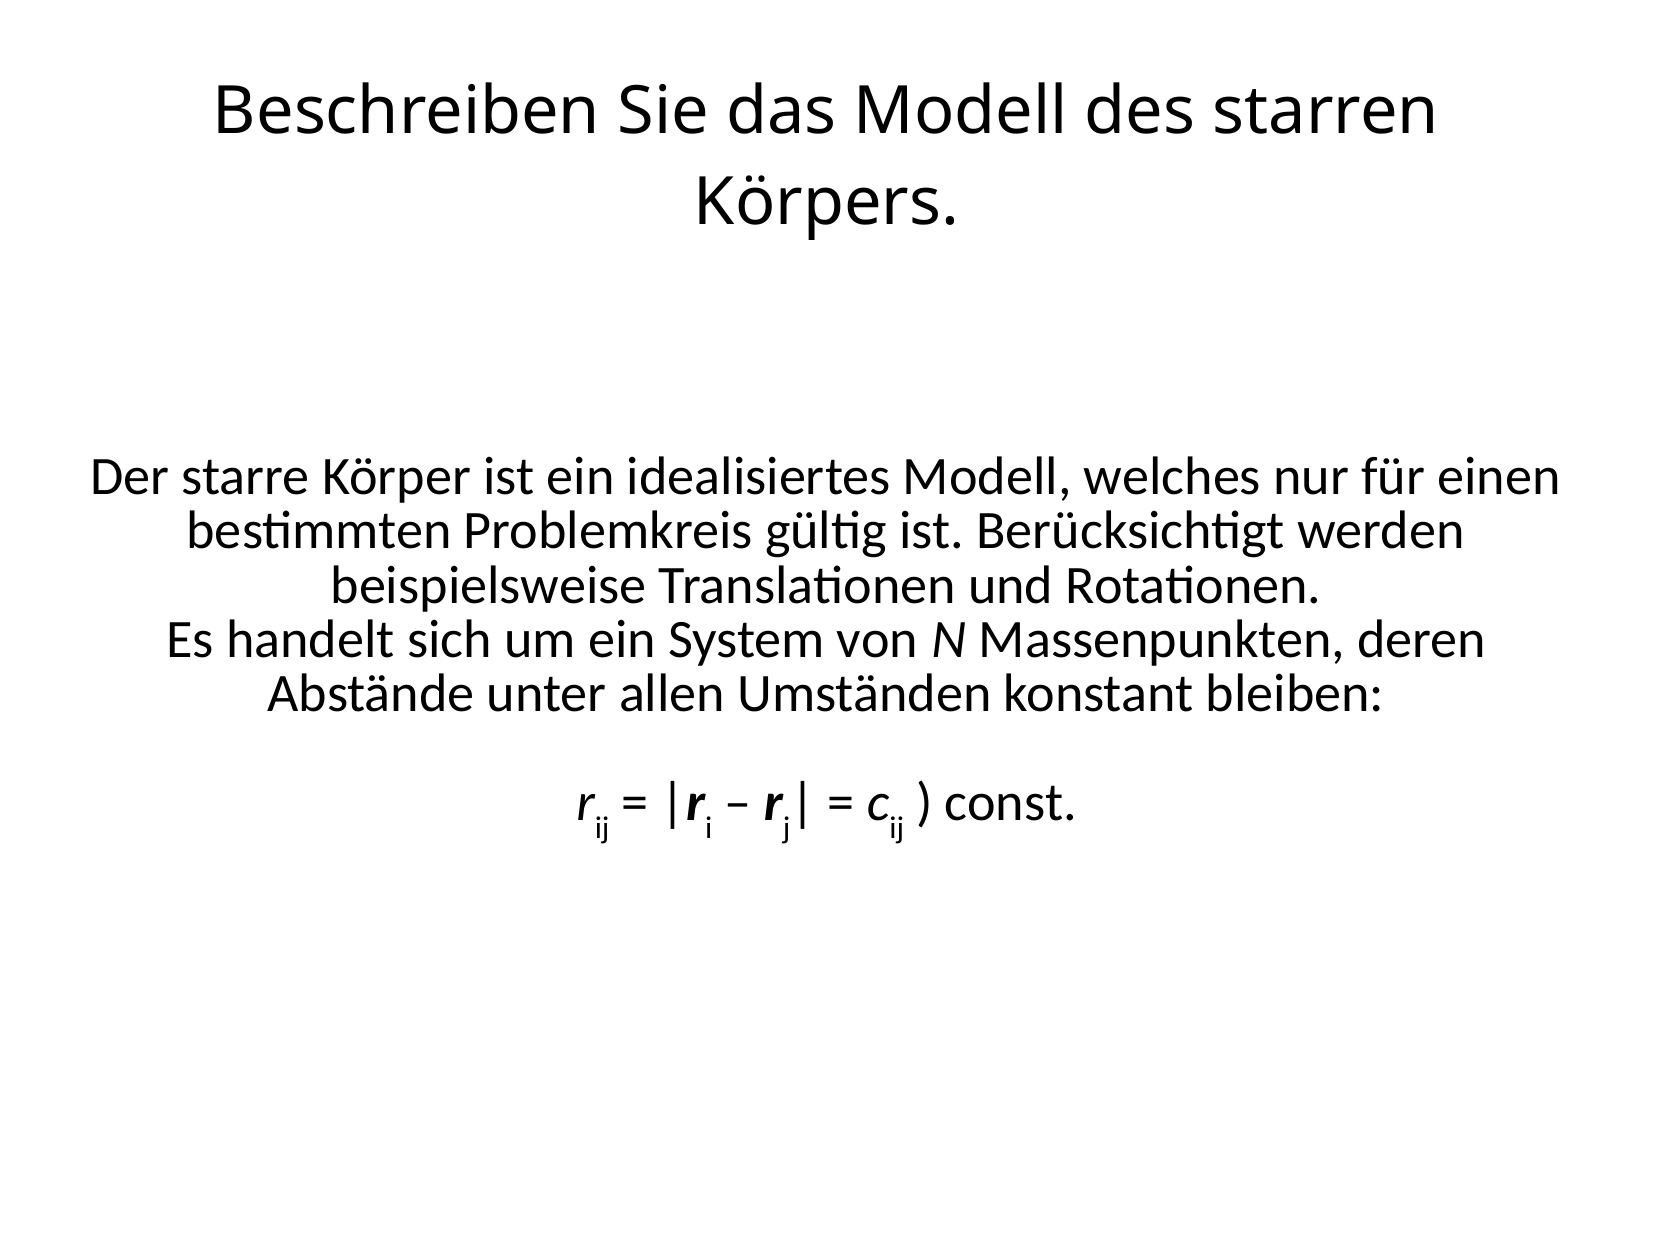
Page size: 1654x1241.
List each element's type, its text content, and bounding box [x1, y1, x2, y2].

subtitle Der starre Körper ist ein idealisiertes Modell, welches nur für einen bestimmten Problemkreis gültig ist. Berücksichtigt werden beispielsweise Translationen und Rotationen. Es handelt sich um ein System von N Massenpunkten, deren Abstände unter allen Umständen konstant bleiben: rij = |ri – rj| = cij ) const. [82, 290, 1571, 1010]
title Beschreiben Sie das Modell des starren Körpers. [82, 49, 1571, 257]
